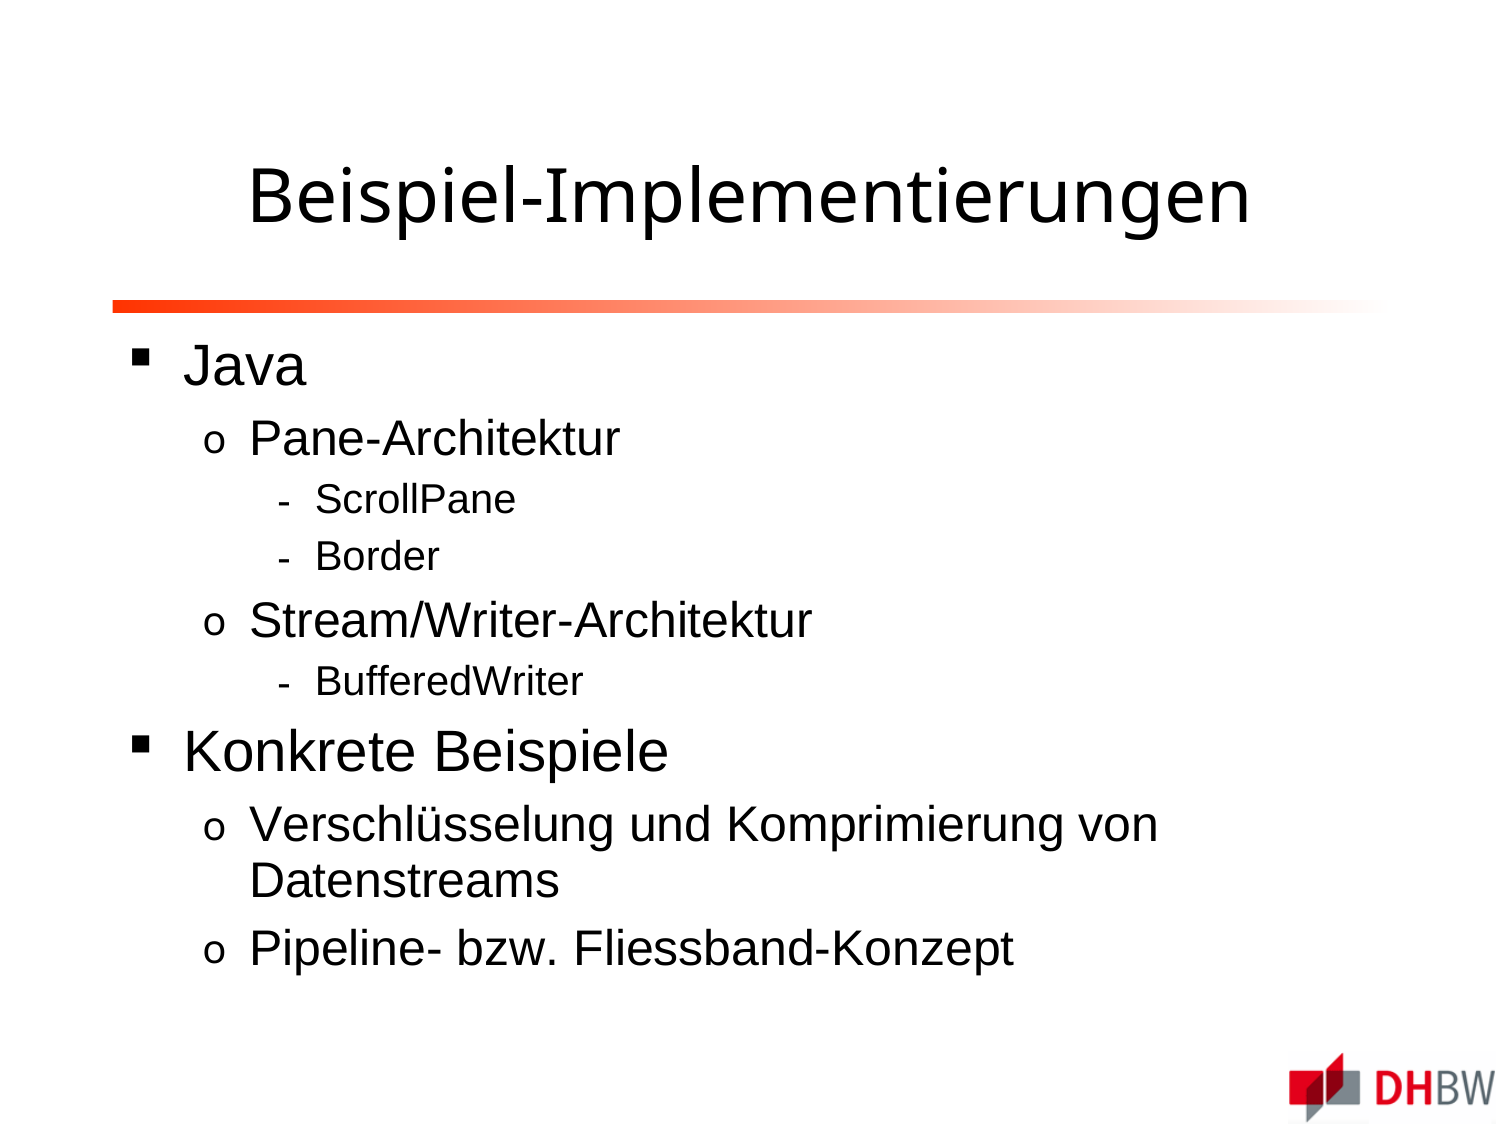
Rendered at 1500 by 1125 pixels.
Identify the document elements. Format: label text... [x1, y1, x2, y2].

title Beispiel-Implementierungen [112, 99, 1388, 288]
list Java Pane-Architektur ScrollPane Border Stream/Writer-Architektur BufferedWriter Konkrete Beispiele Verschlüsselung und Komprimierung von Datenstreams Pipeline- bzw. Fliessband-Konzept [112, 324, 1388, 1051]
picture [1288, 1051, 1496, 1124]
